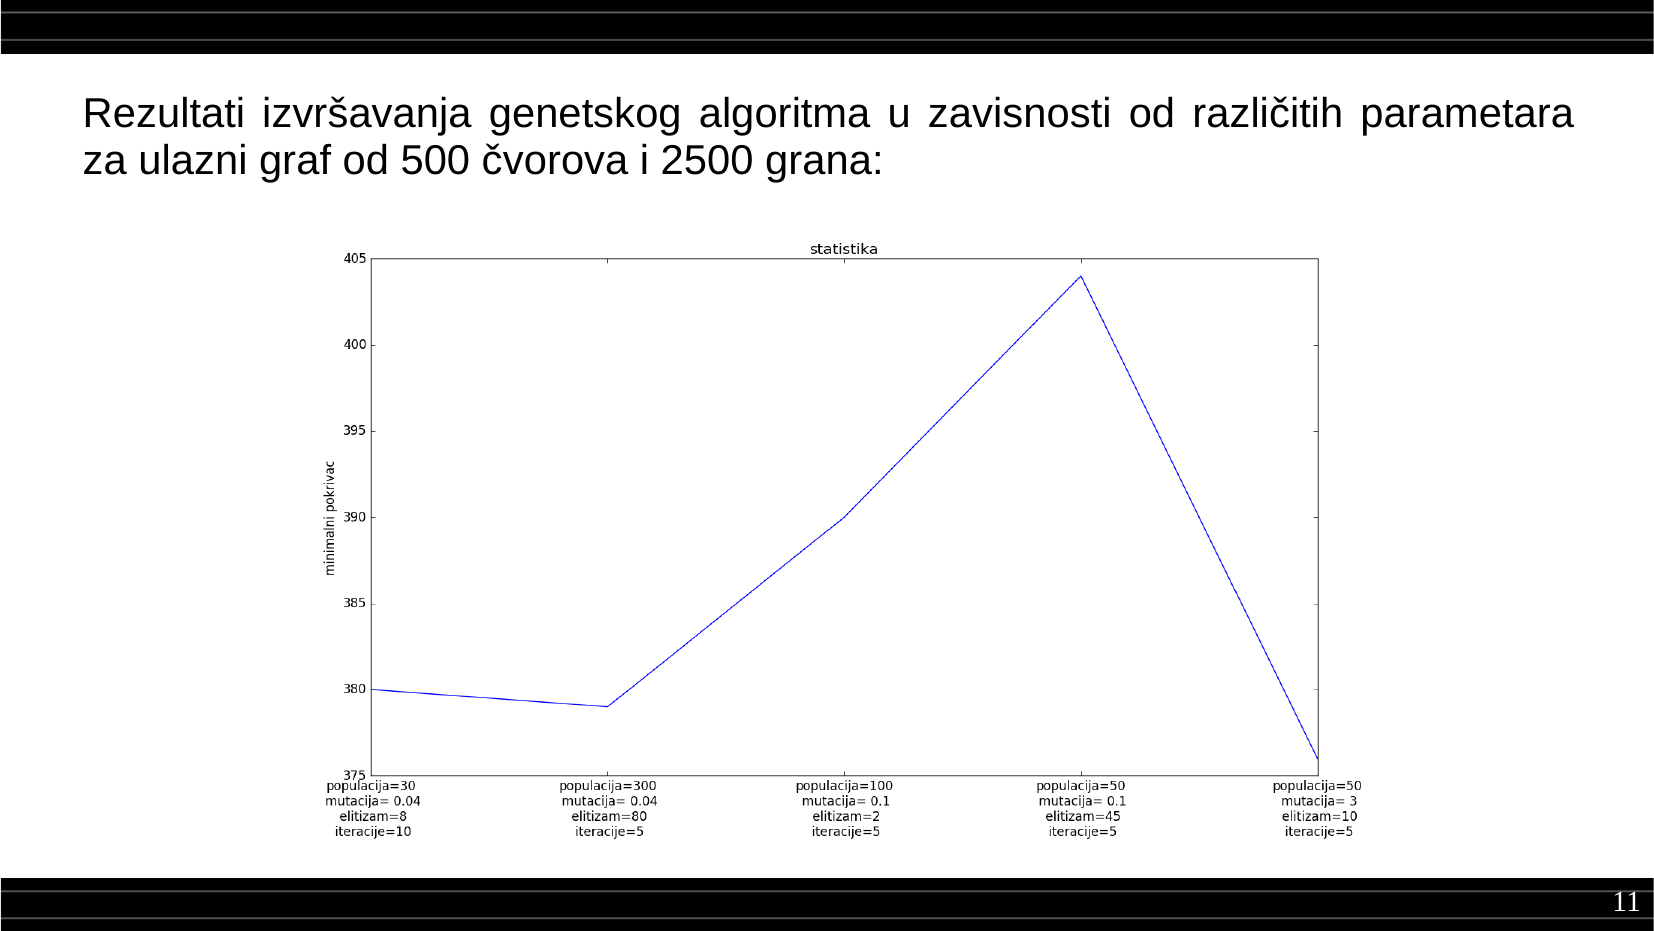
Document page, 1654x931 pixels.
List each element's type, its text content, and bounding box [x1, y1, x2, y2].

list Rezultati izvršavanja genetskog algoritma u zavisnosti od različitih parametara za ulazni graf od 500 čvorova i 2500 grana: [82, 90, 1576, 235]
picture [0, 0, 1654, 54]
picture [279, 210, 1375, 841]
picture [0, 878, 1654, 931]
